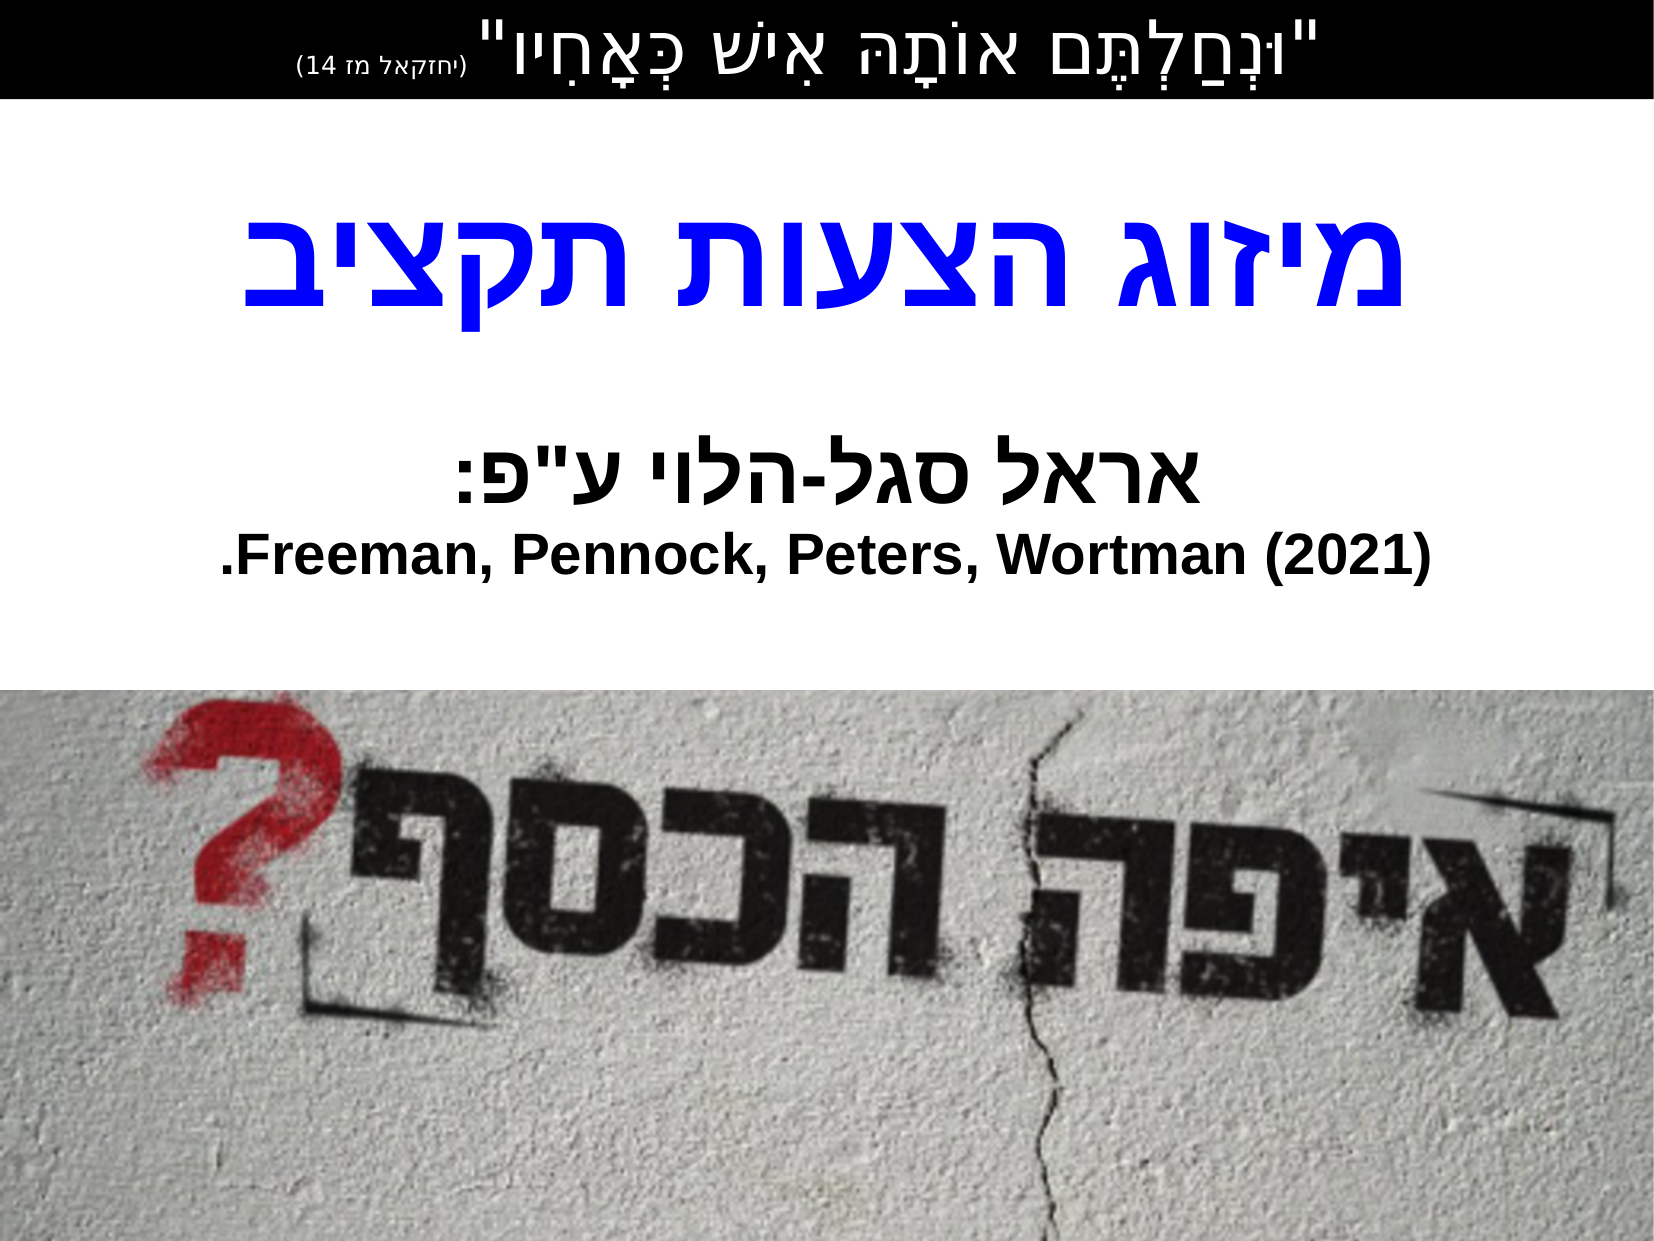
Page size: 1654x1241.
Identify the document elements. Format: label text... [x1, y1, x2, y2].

text_box "וּנְחַלְתֶּם אוֹתָהּ אִישׁ כְּאָחִיו" (יחזקאל מז 14) [0, 0, 1654, 100]
title מיזוג הצעות תקציב אראל סגל-הלוי ע"פ: Freeman, Pennock, Peters, Wortman (2021). [0, 104, 1654, 664]
picture [0, 690, 1654, 1241]
